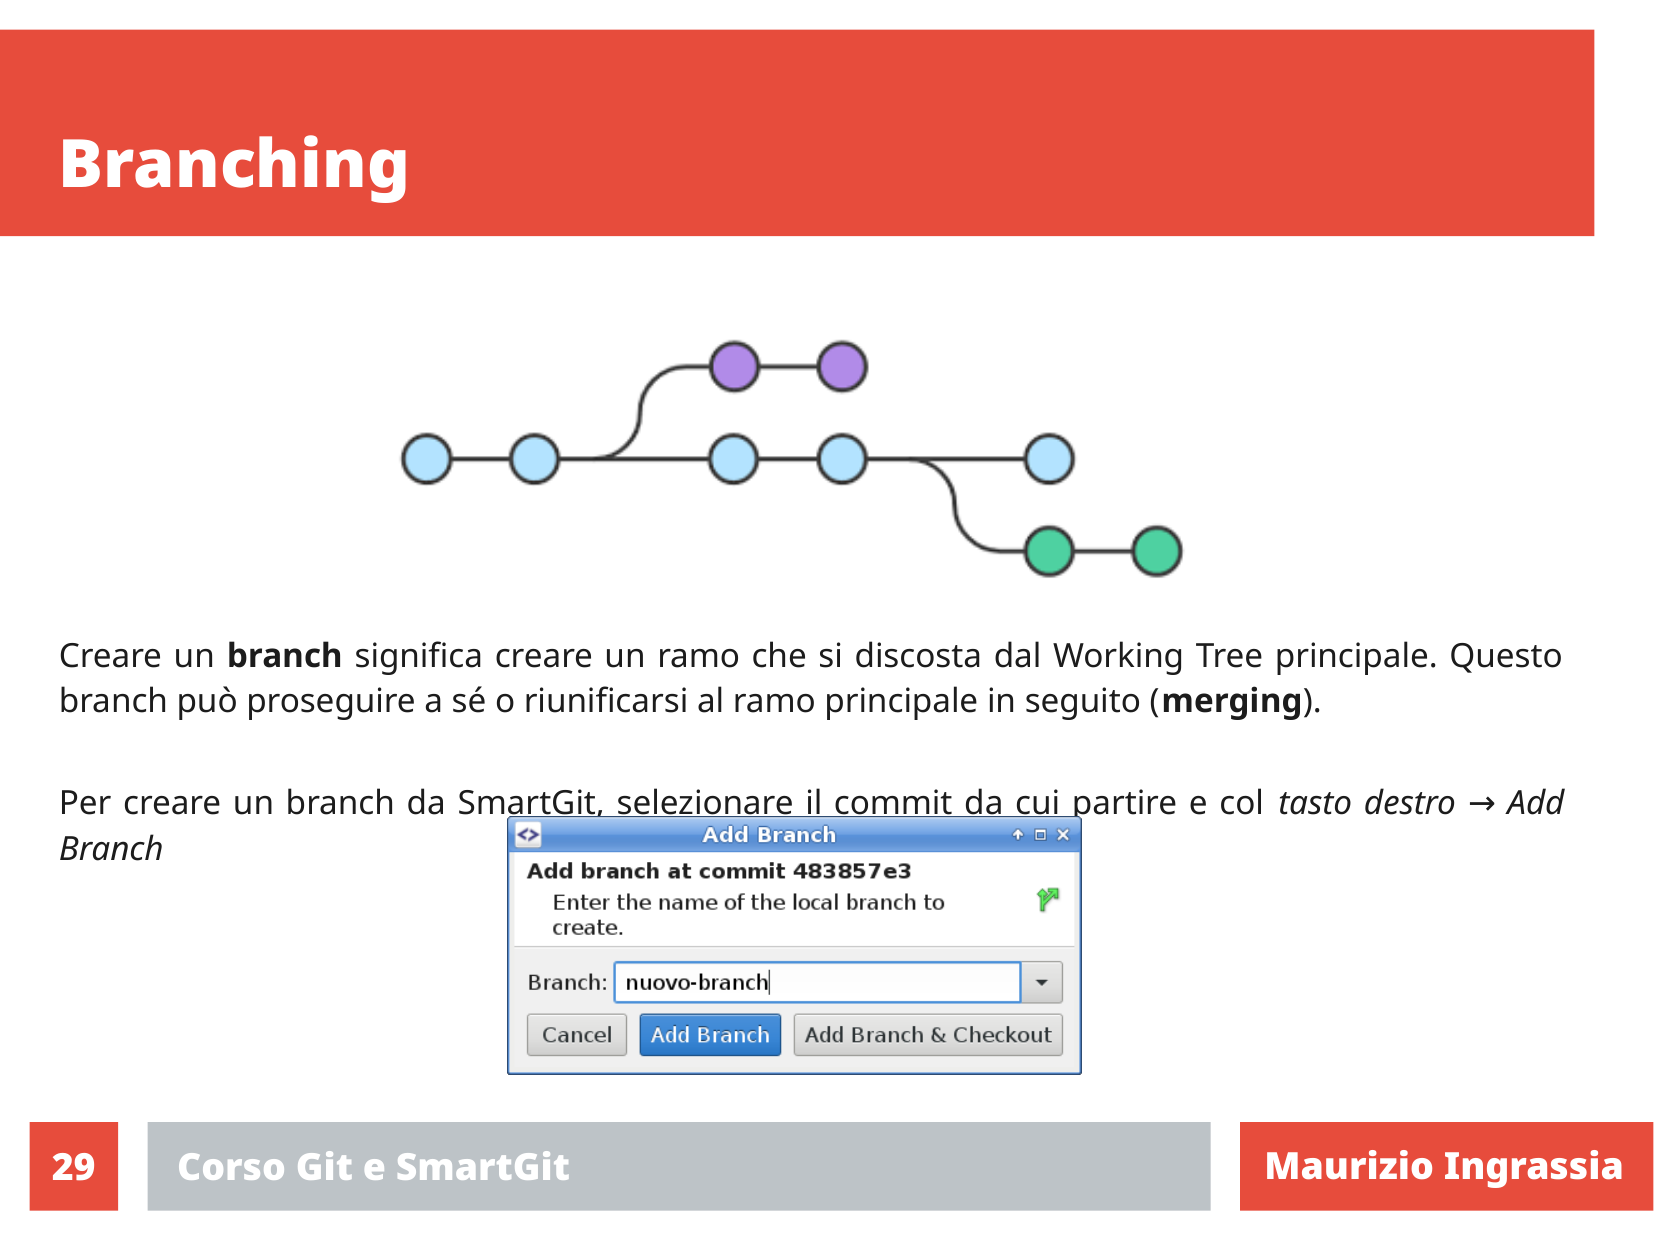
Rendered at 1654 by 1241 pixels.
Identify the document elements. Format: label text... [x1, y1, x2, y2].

picture [507, 816, 1082, 1075]
list Creare un branch significa creare un ramo che si discosta dal Working Tree principale. Questo branch può proseguire a sé o riunificarsi al ramo principale in seguito (merging). Per creare un branch da SmartGit, selezionare il commit da cui partire e col tasto destro → Add Branch [59, 324, 1565, 1093]
picture [344, 330, 1241, 591]
title Branching [59, 59, 1595, 207]
